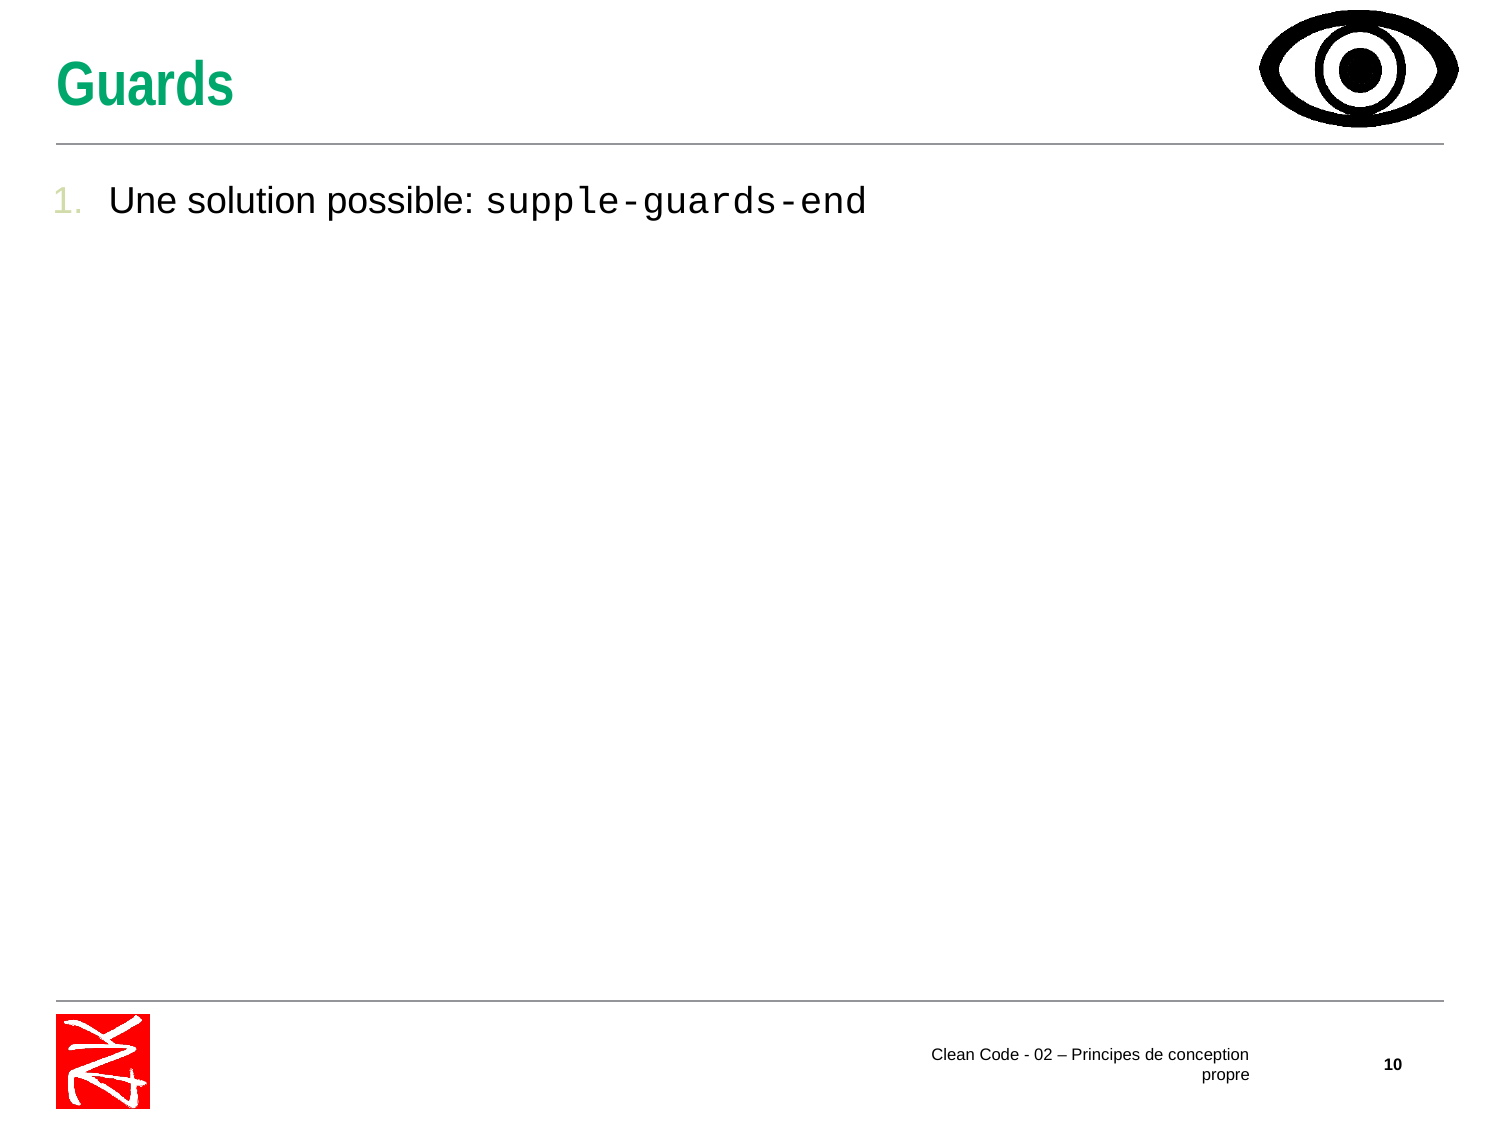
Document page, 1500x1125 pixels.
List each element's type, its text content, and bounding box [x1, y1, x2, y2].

slide_number <number> [1372, 1049, 1403, 1079]
footer Clean Code - 02 – Principes de conception propre [919, 1049, 1250, 1079]
list Une solution possible: supple-guards-end [52, 175, 1441, 728]
picture [1247, 0, 1473, 193]
title Guards [56, 18, 1247, 142]
picture [55, 1014, 151, 1109]
